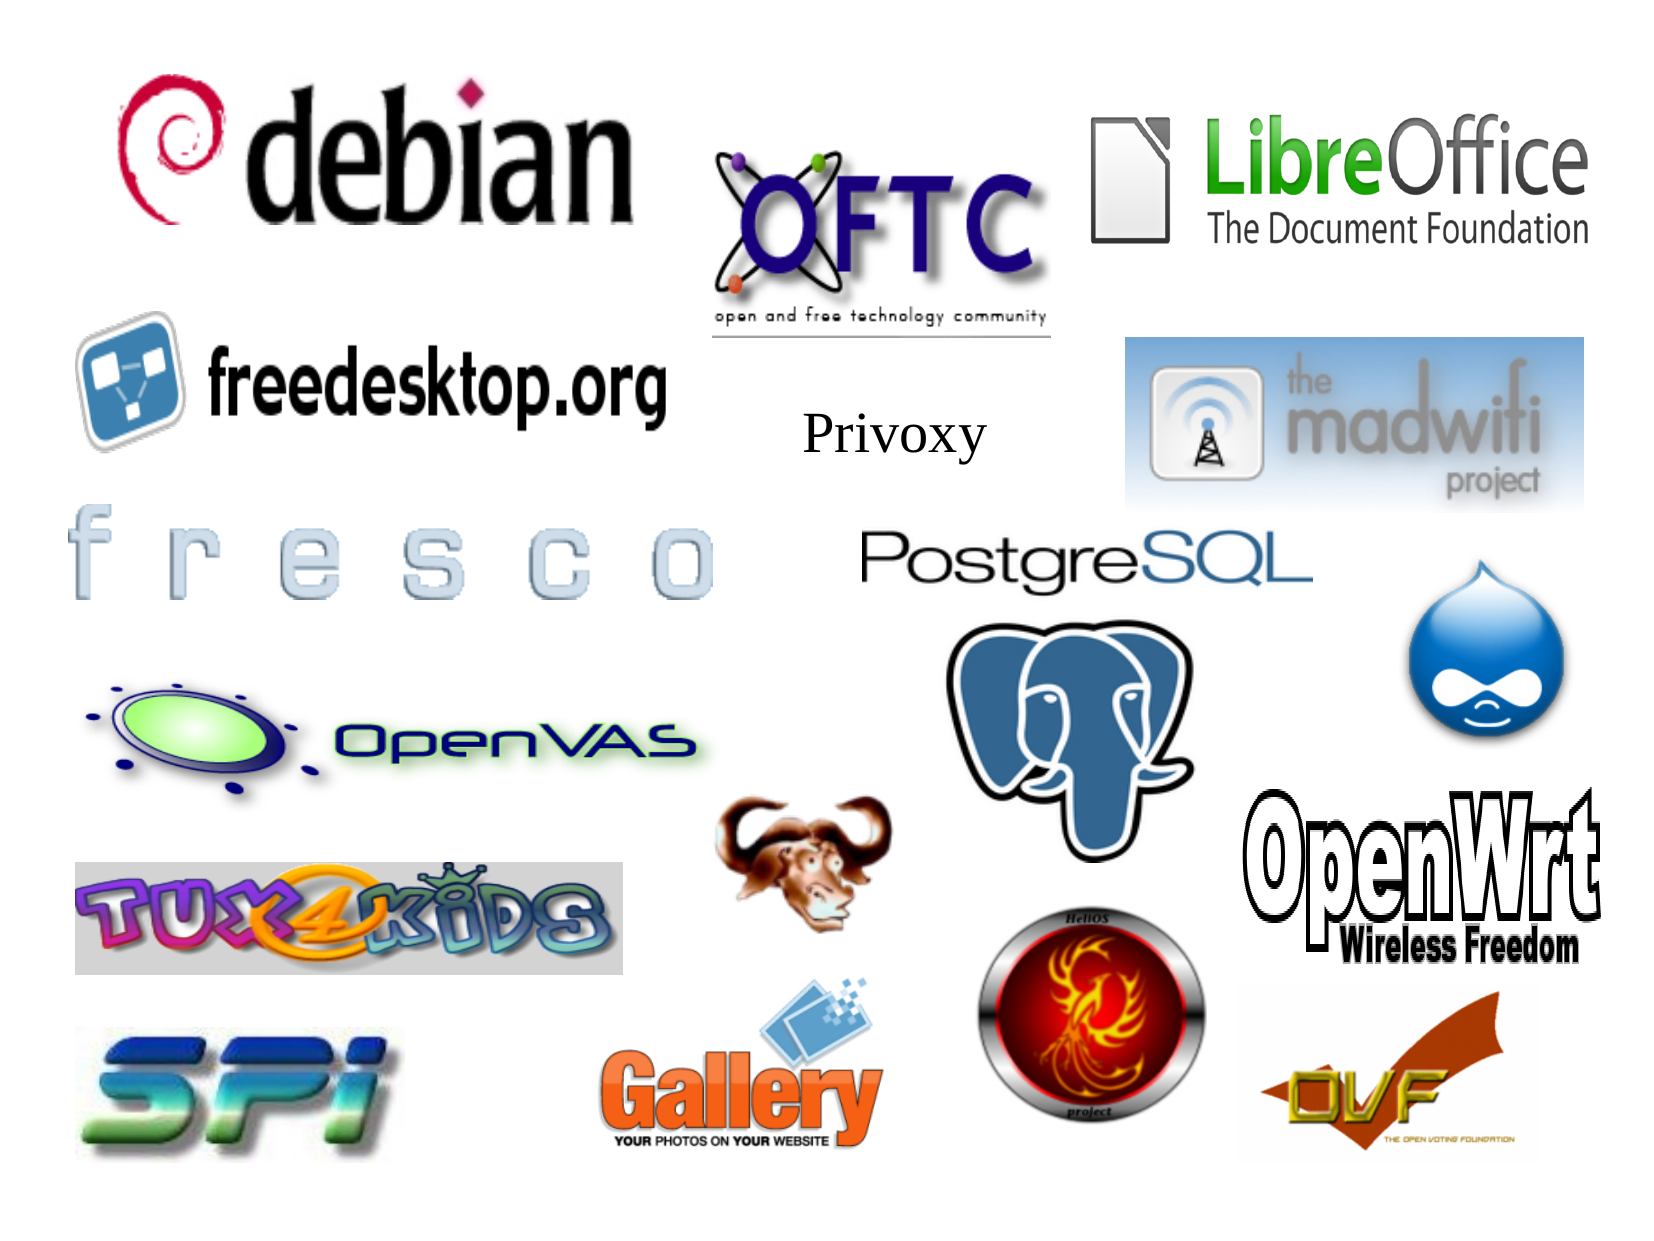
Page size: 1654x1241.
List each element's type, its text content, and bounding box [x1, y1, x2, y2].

picture [75, 1027, 405, 1163]
picture [1397, 552, 1576, 751]
picture [975, 905, 1207, 1126]
picture [712, 57, 1626, 338]
picture [75, 311, 676, 462]
picture [75, 862, 926, 1179]
picture [68, 504, 713, 601]
picture [75, 524, 1605, 976]
text_box Privoxy [787, 392, 1003, 473]
picture [1237, 985, 1540, 1163]
picture [112, 74, 638, 226]
picture [1125, 337, 1584, 513]
